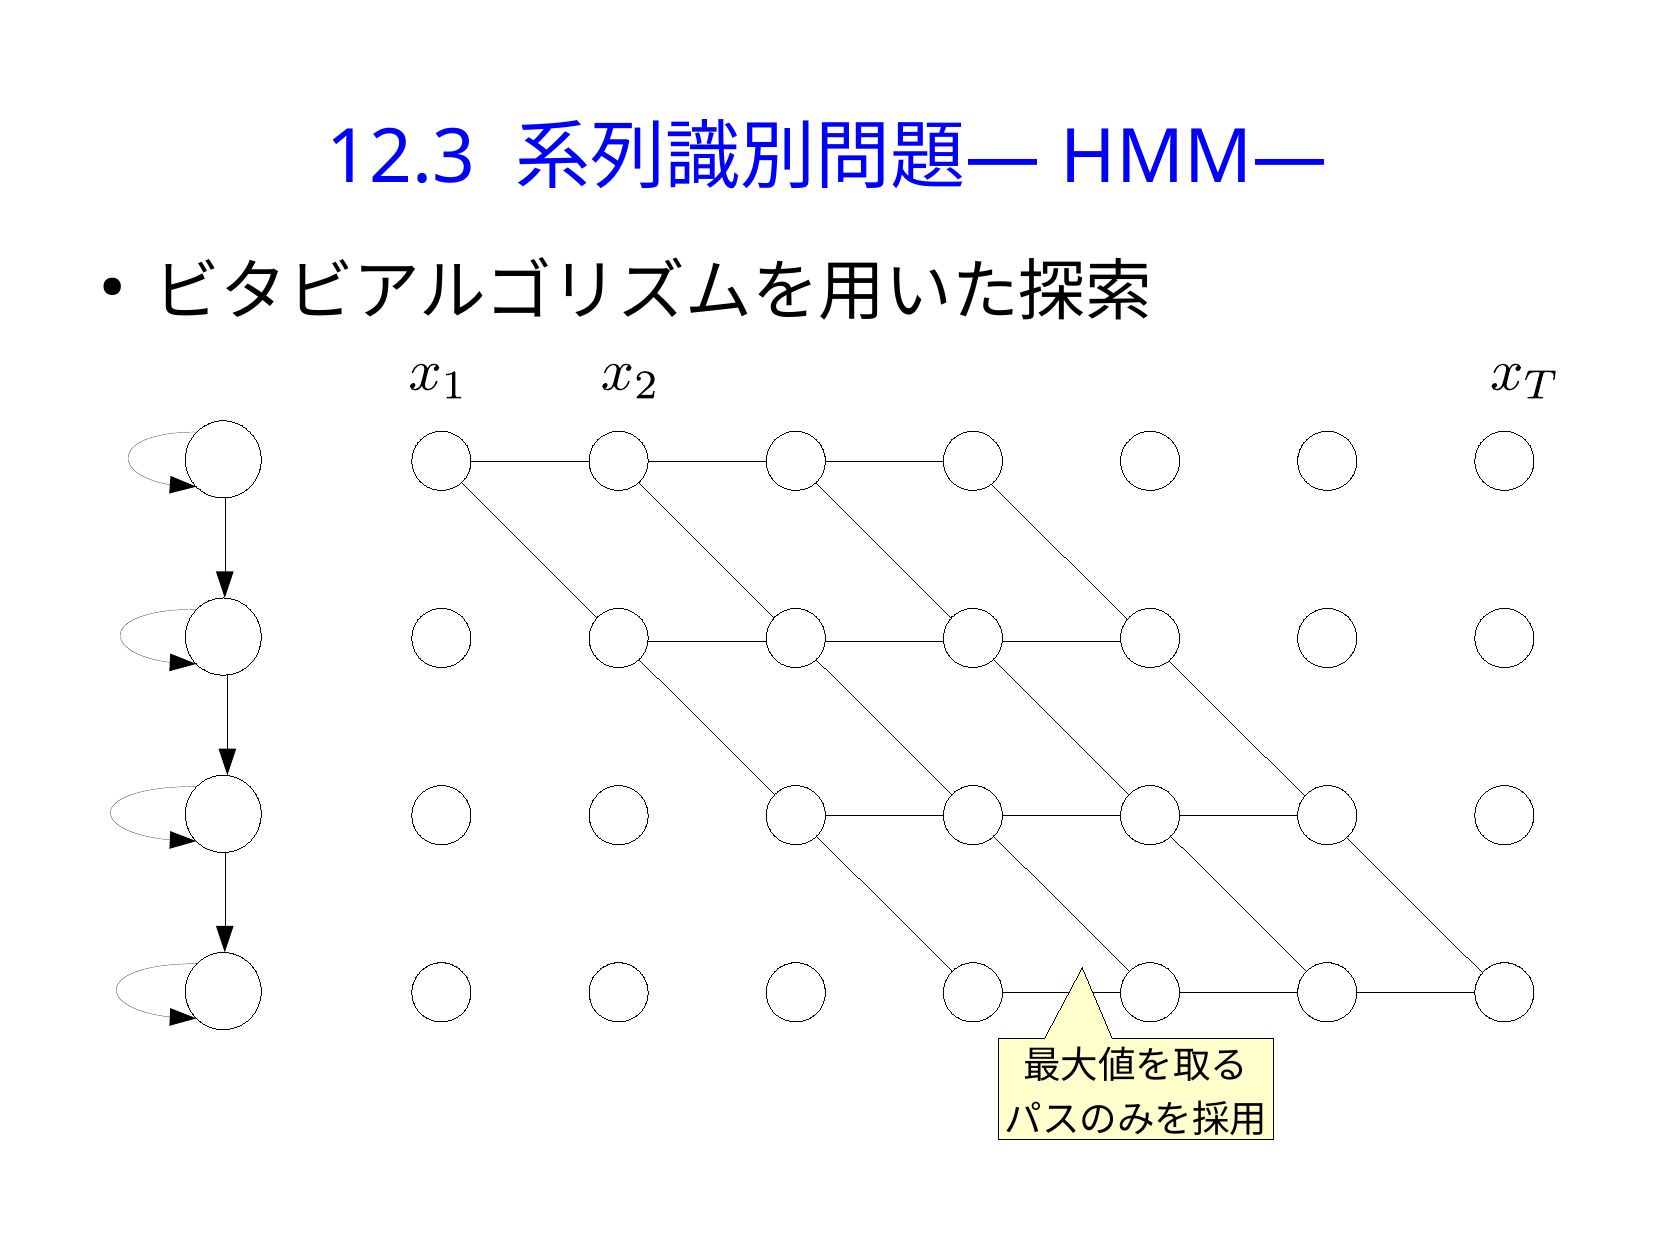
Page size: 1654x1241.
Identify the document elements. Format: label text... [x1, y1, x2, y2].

text_box [589, 785, 649, 845]
text_box [766, 785, 826, 845]
list ビタビアルゴリズムを用いた探索 [82, 242, 1571, 347]
text_box [408, 363, 1558, 399]
text_box [943, 608, 1003, 668]
text_box [1474, 785, 1534, 845]
text_box [1474, 962, 1534, 1022]
text_box [766, 962, 826, 1022]
text_box [1297, 608, 1357, 668]
title 12.3 系列識別問題―HMM― [82, 49, 1571, 242]
text_box [1474, 431, 1534, 491]
text_box [411, 785, 471, 845]
text_box [1120, 785, 1180, 845]
text_box [185, 775, 262, 853]
text_box [943, 962, 1003, 1022]
text_box [185, 420, 262, 498]
text_box [1120, 962, 1180, 1022]
text_box [1120, 608, 1180, 668]
text_box [1120, 431, 1180, 491]
text_box 最大値を取る パスのみを採用 [998, 967, 1274, 1140]
text_box [766, 431, 826, 491]
text_box [943, 431, 1003, 491]
text_box [411, 431, 471, 491]
text_box [589, 962, 649, 1022]
text_box [185, 597, 262, 676]
text_box [411, 962, 471, 1022]
text_box [1297, 785, 1357, 845]
text_box [943, 785, 1003, 845]
text_box [766, 608, 826, 668]
text_box [1474, 608, 1534, 668]
text_box [185, 952, 262, 1030]
text_box [589, 431, 649, 491]
text_box [411, 608, 471, 668]
text_box [589, 608, 649, 668]
text_box [1297, 962, 1357, 1022]
text_box [1297, 431, 1357, 491]
